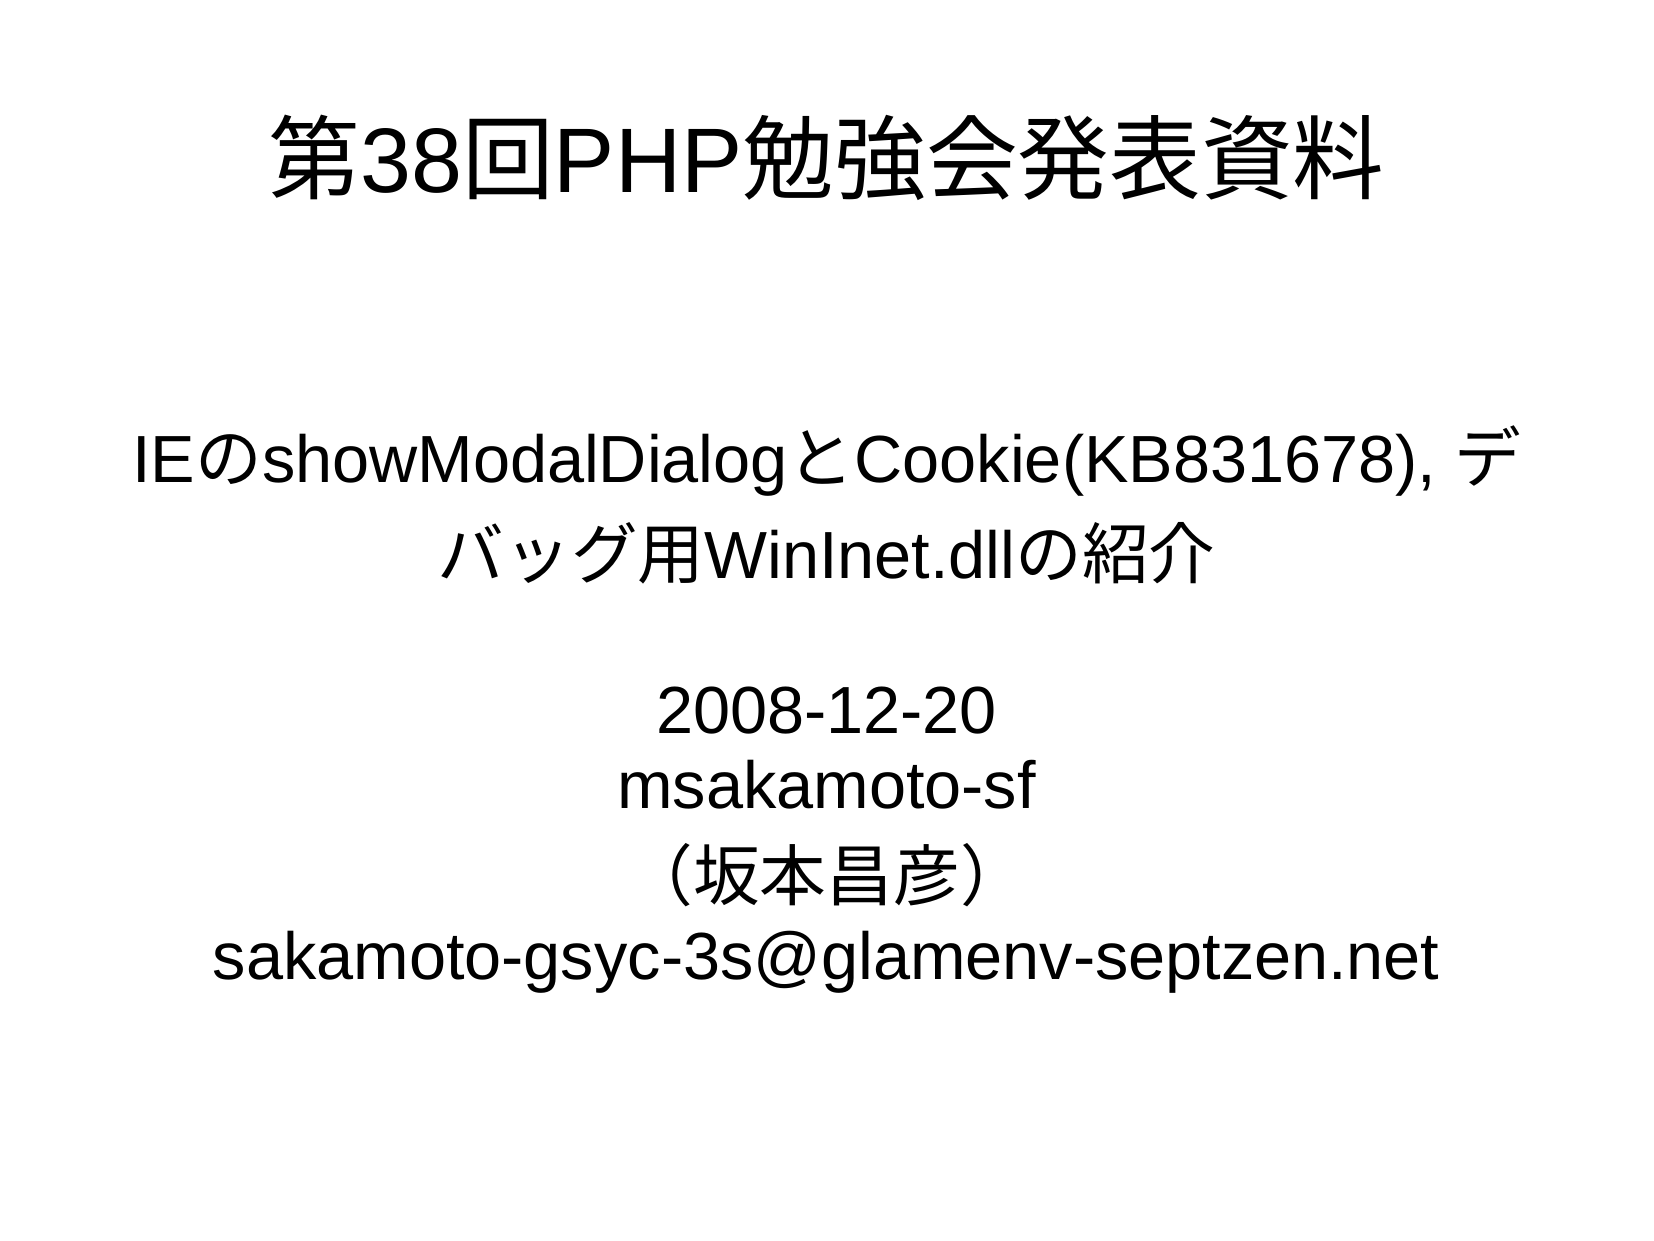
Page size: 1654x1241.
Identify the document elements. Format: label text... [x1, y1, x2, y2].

title 第38回PHP勉強会発表資料 [82, 56, 1571, 250]
subtitle IEのshowModalDialogとCookie(KB831678), デバッグ用WinInet.dllの紹介 2008-12-20 msakamoto-sf （坂本昌彦） sakamoto-gsyc-3s@glamenv-septzen.net [82, 297, 1571, 1102]
